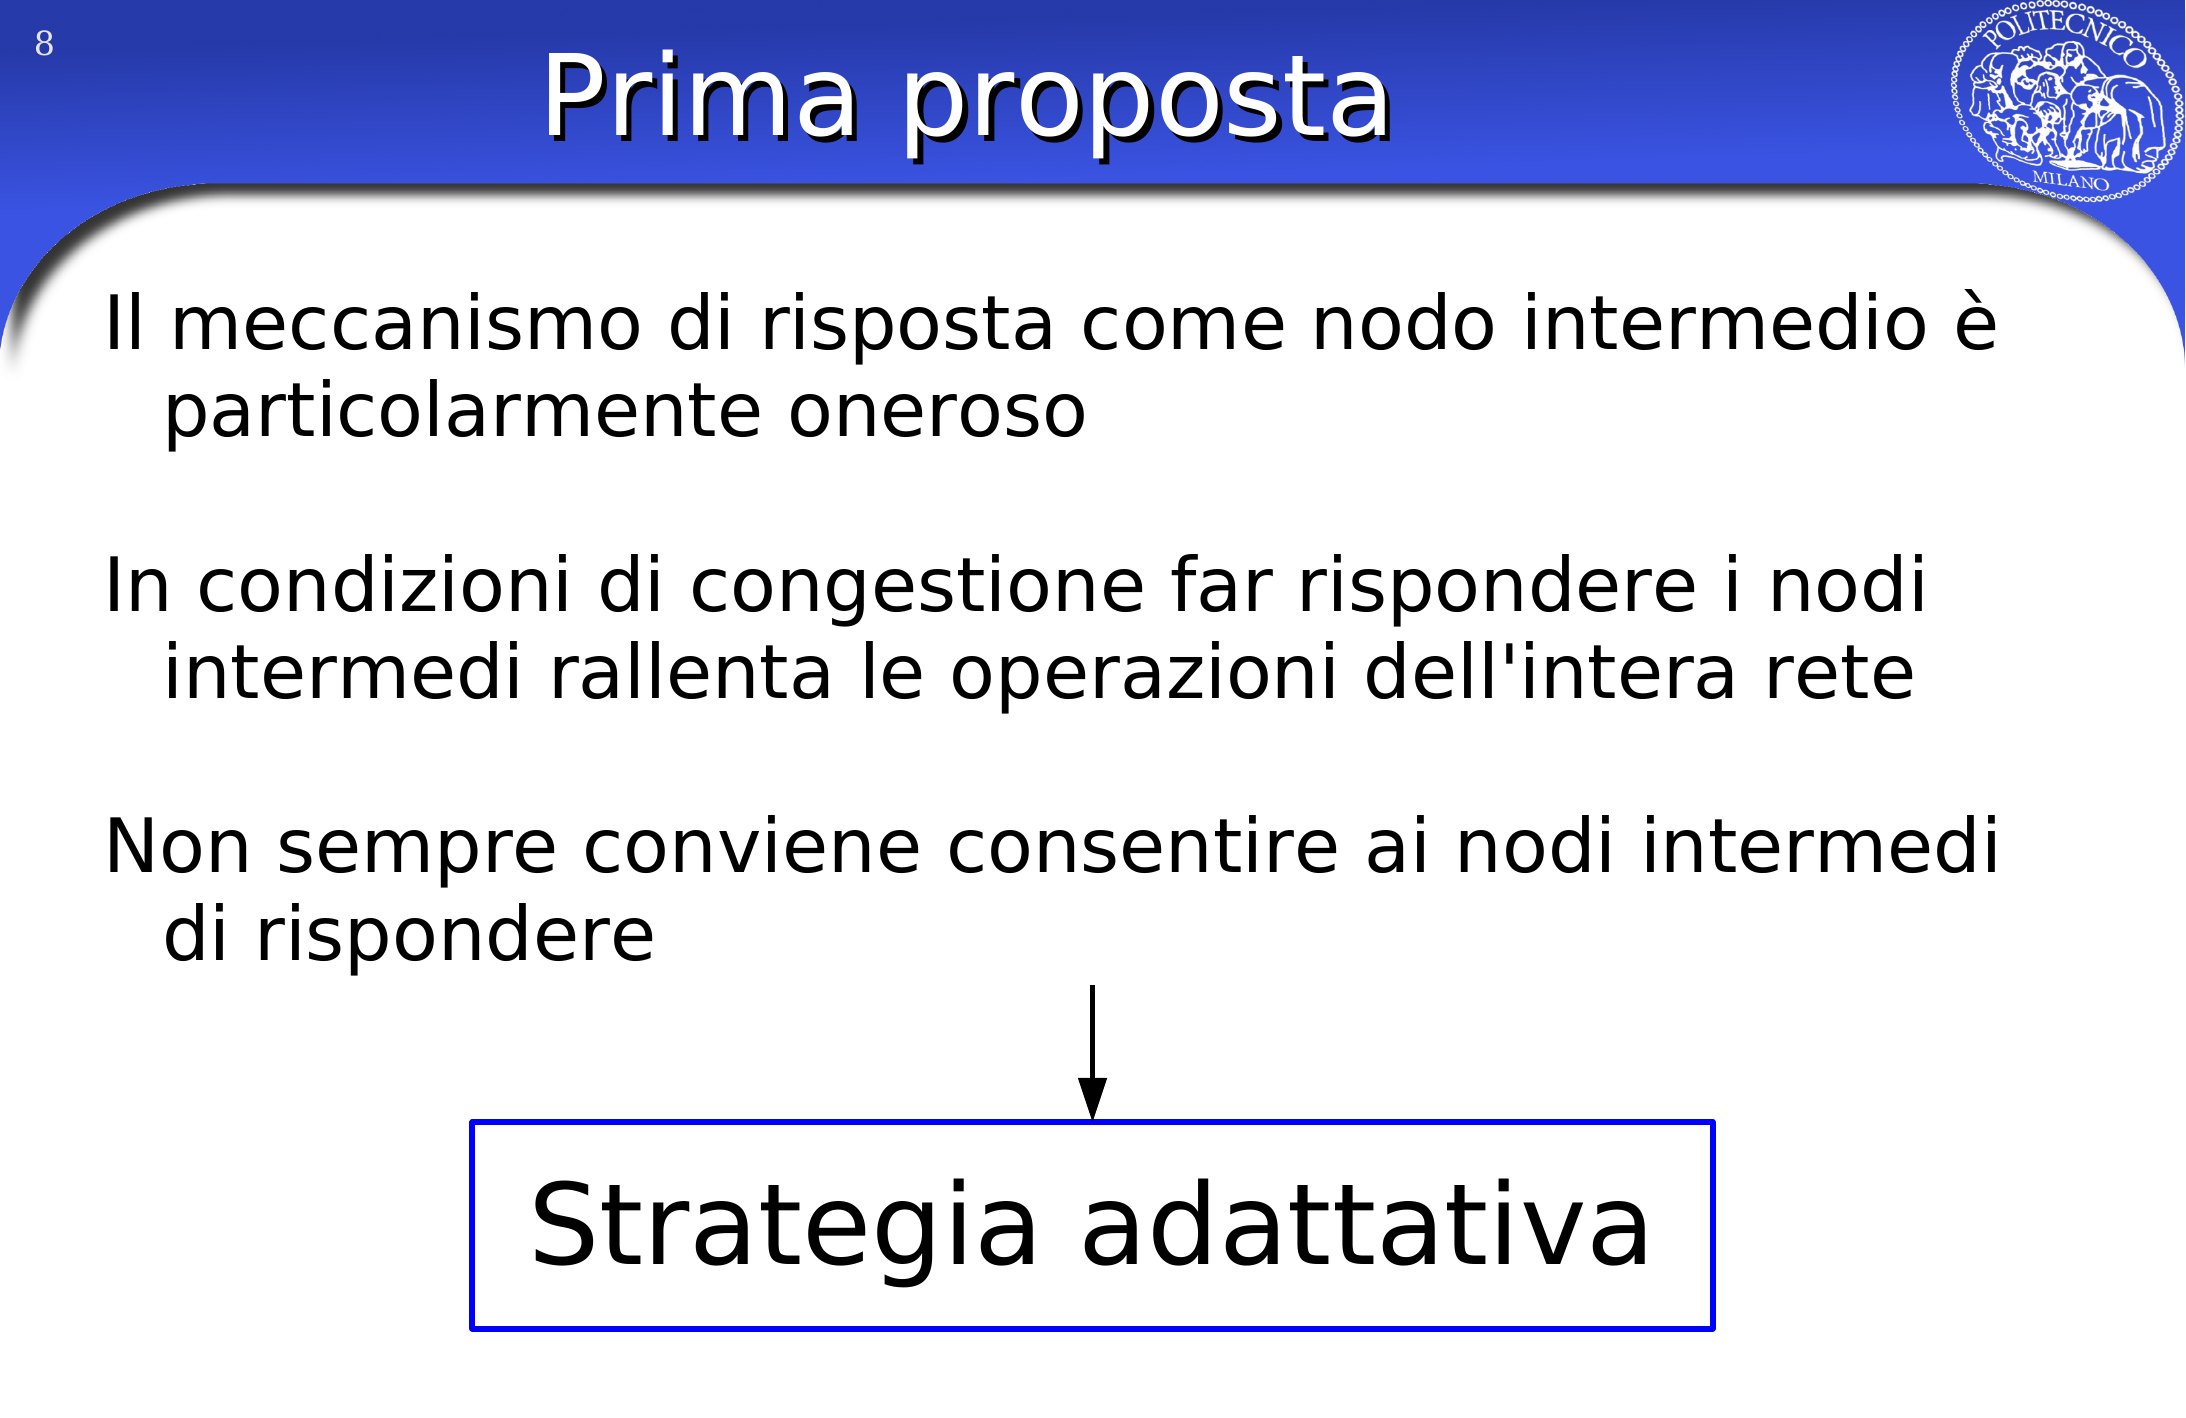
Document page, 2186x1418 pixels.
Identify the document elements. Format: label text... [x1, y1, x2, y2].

text_box Strategia adattativa [475, 1151, 1710, 1300]
title Prima proposta [37, 31, 1897, 163]
picture [0, 0, 2186, 1418]
text_box Il meccanismo di risposta come nodo intermedio è particolarmente oneroso In condizioni di congestione far rispondere i nodi intermedi rallenta le operazioni dell'intera rete Non sempre conviene consentire ai nodi intermedi di rispondere [88, 272, 2097, 986]
